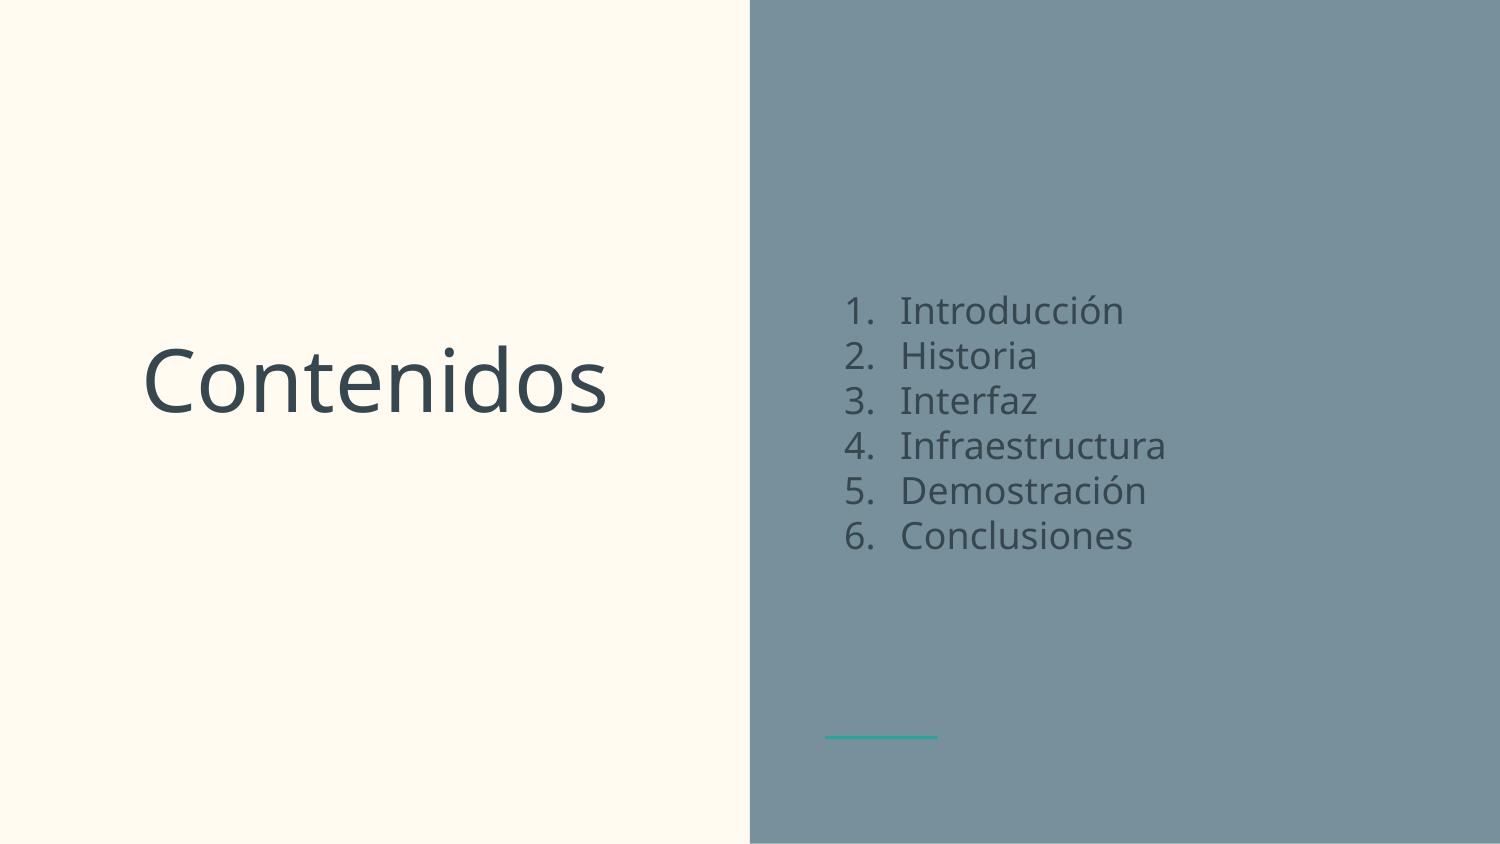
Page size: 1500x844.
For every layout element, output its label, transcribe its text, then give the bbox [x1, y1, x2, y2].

list Introducción Historia Interfaz Infraestructura Demostración Conclusiones [810, 118, 1440, 725]
title Contenidos [43, 226, 708, 446]
